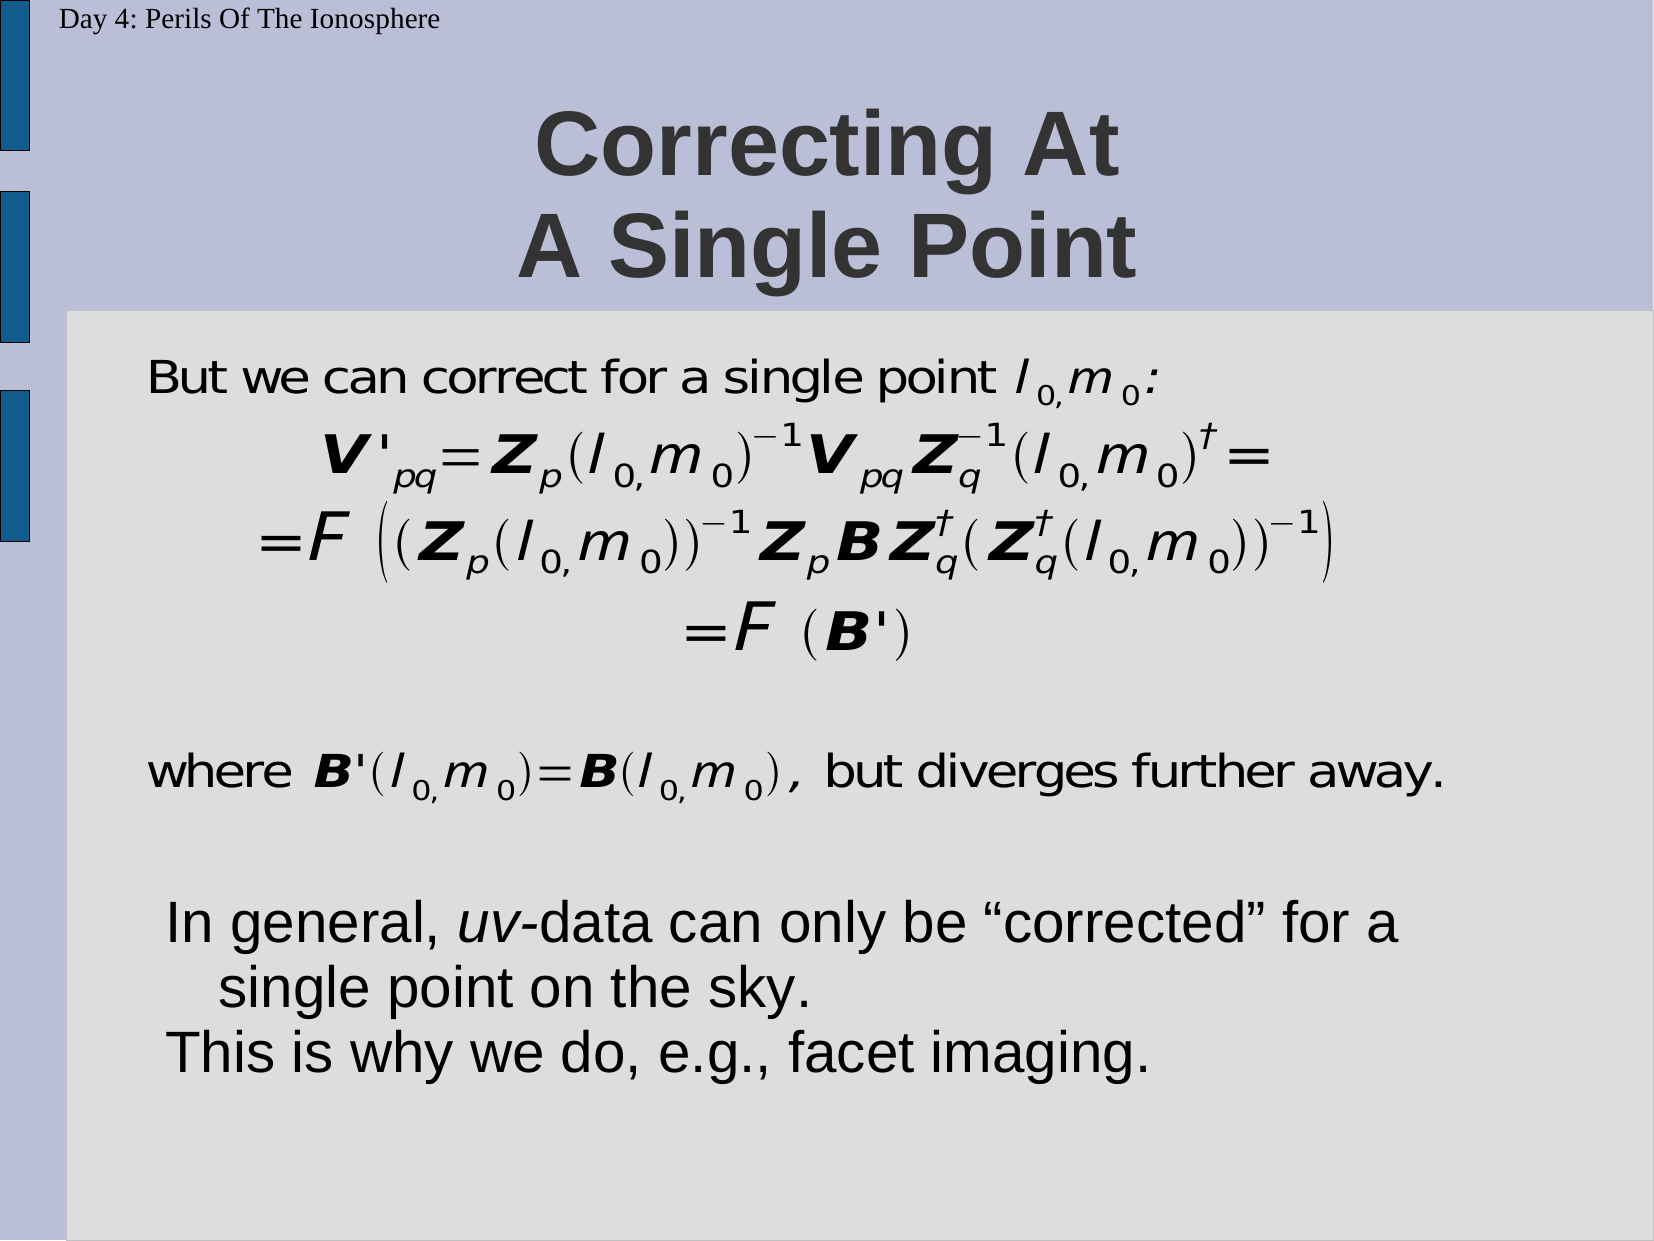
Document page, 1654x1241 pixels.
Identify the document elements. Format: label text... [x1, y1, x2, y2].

title Correcting At A Single Point [121, 87, 1534, 302]
list In general, uv-data can only be “corrected” for a single point on the sky. This is why we do, e.g., facet imaging. [147, 889, 1560, 1093]
chart [139, 344, 1452, 806]
